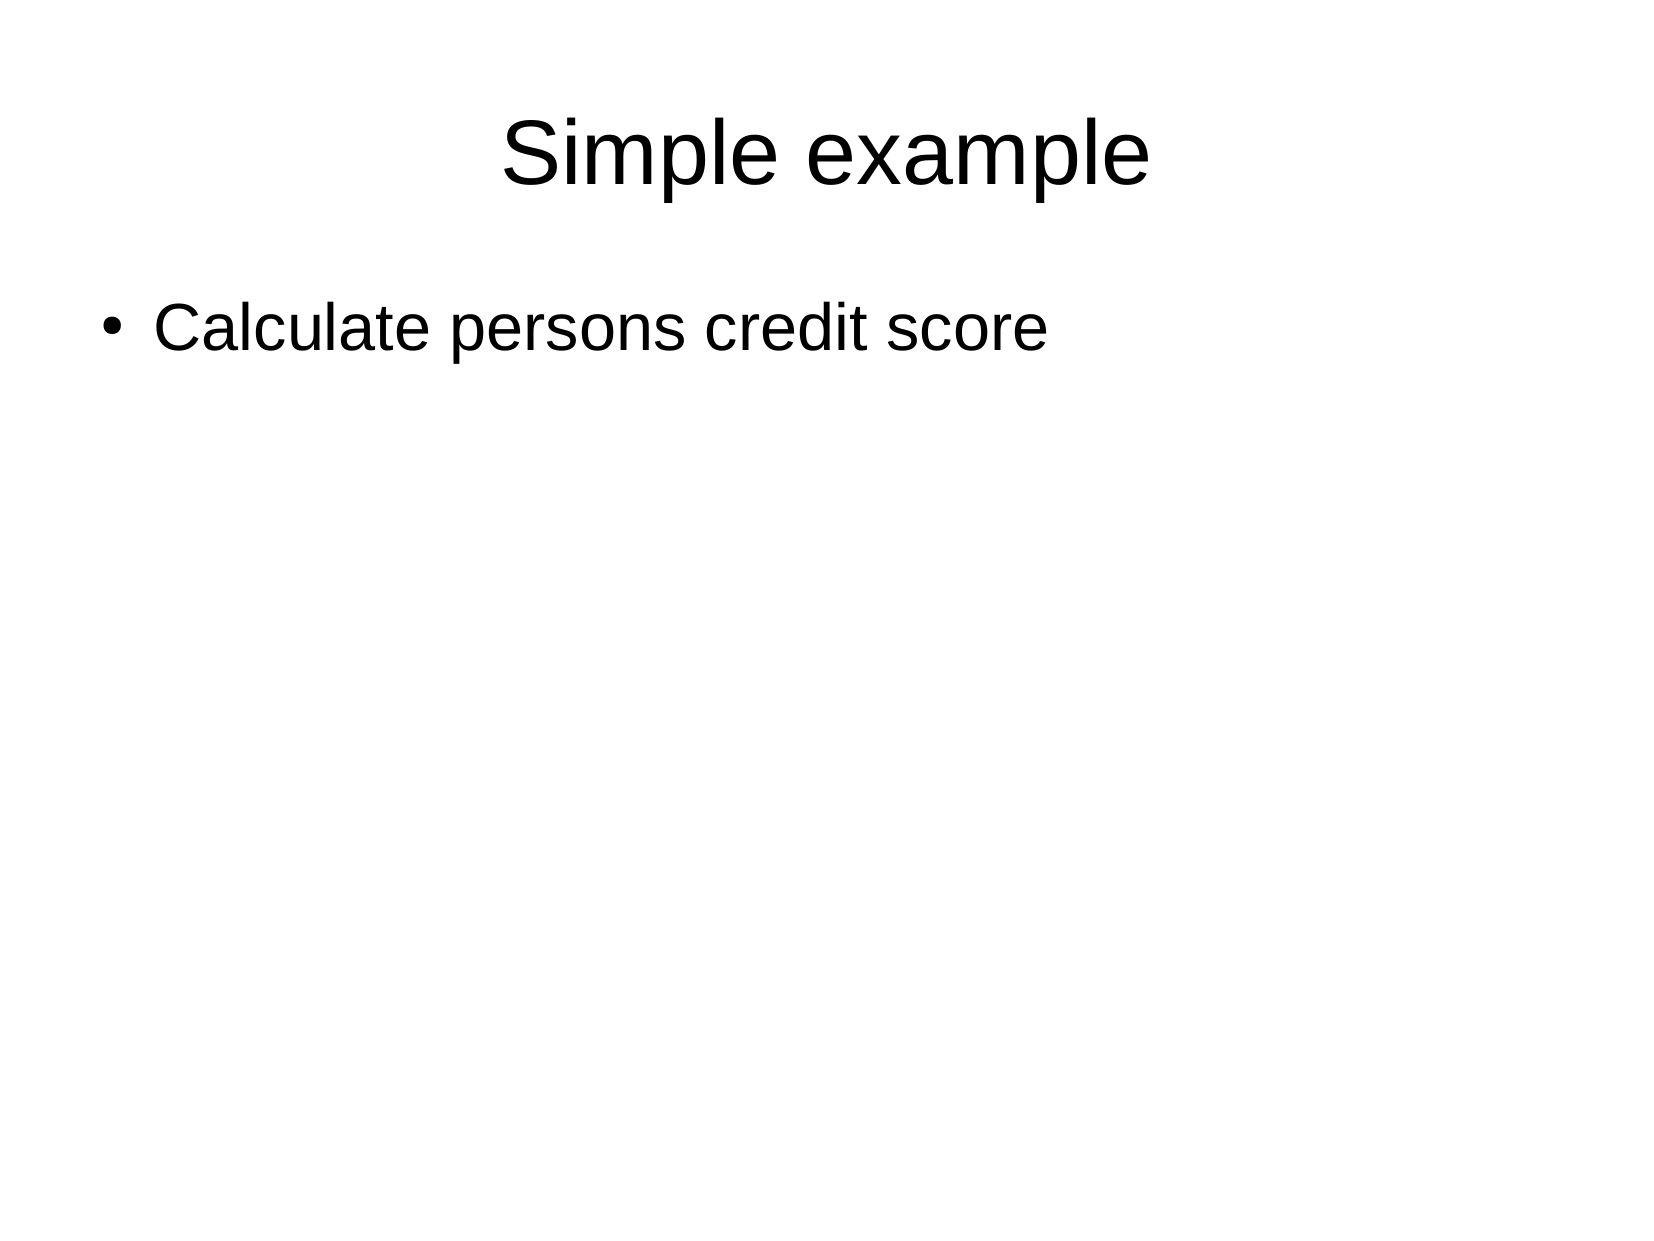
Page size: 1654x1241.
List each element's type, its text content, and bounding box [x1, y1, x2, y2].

title Simple example [82, 49, 1571, 257]
list Calculate persons credit score [82, 290, 1571, 1010]
